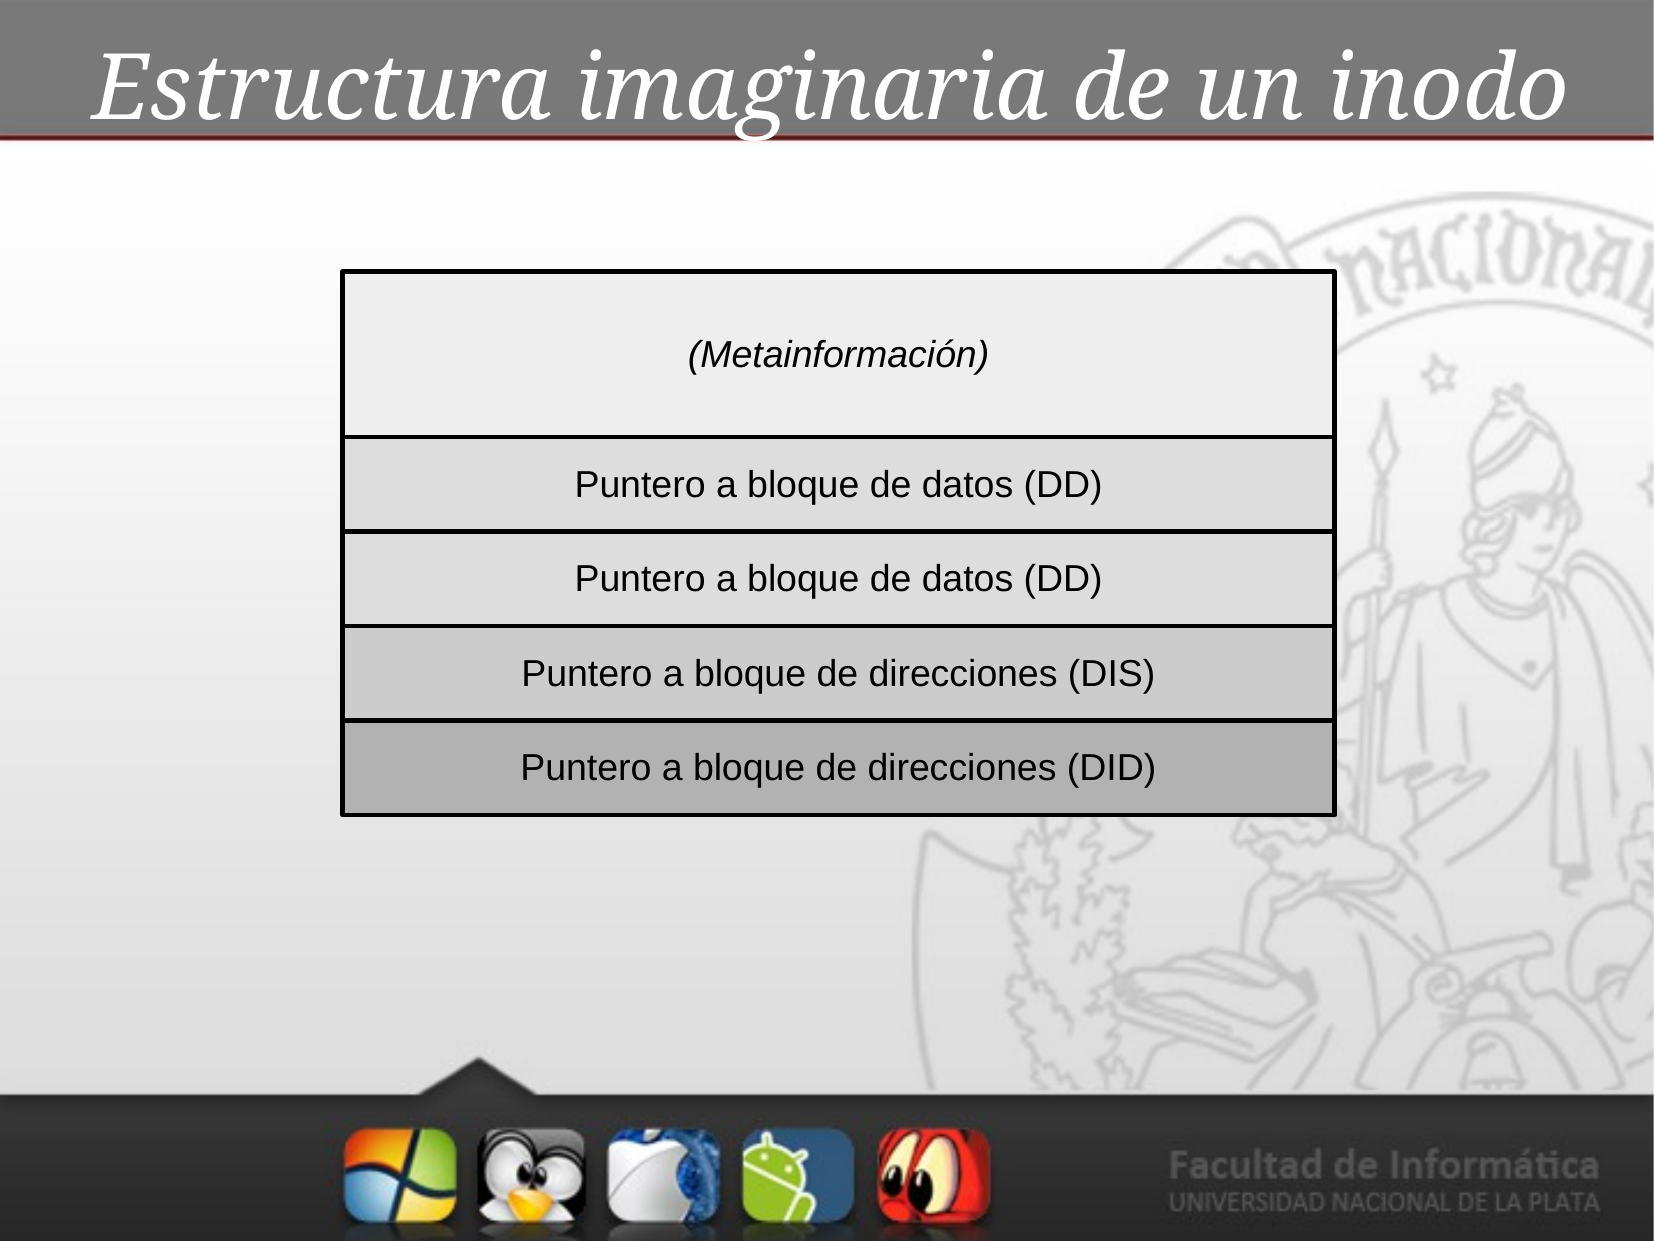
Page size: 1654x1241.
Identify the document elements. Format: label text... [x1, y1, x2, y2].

text_box Puntero a bloque de datos (DD) [342, 437, 1335, 531]
text_box Puntero a bloque de direcciones (DIS) [342, 625, 1335, 720]
picture [0, 0, 1654, 1241]
title Estructura imaginaria de un inodo [82, 25, 1571, 142]
text_box (Metainformación) [342, 271, 1335, 437]
text_box Puntero a bloque de direcciones (DID) [342, 720, 1335, 815]
text_box Puntero a bloque de datos (DD) [342, 531, 1335, 625]
